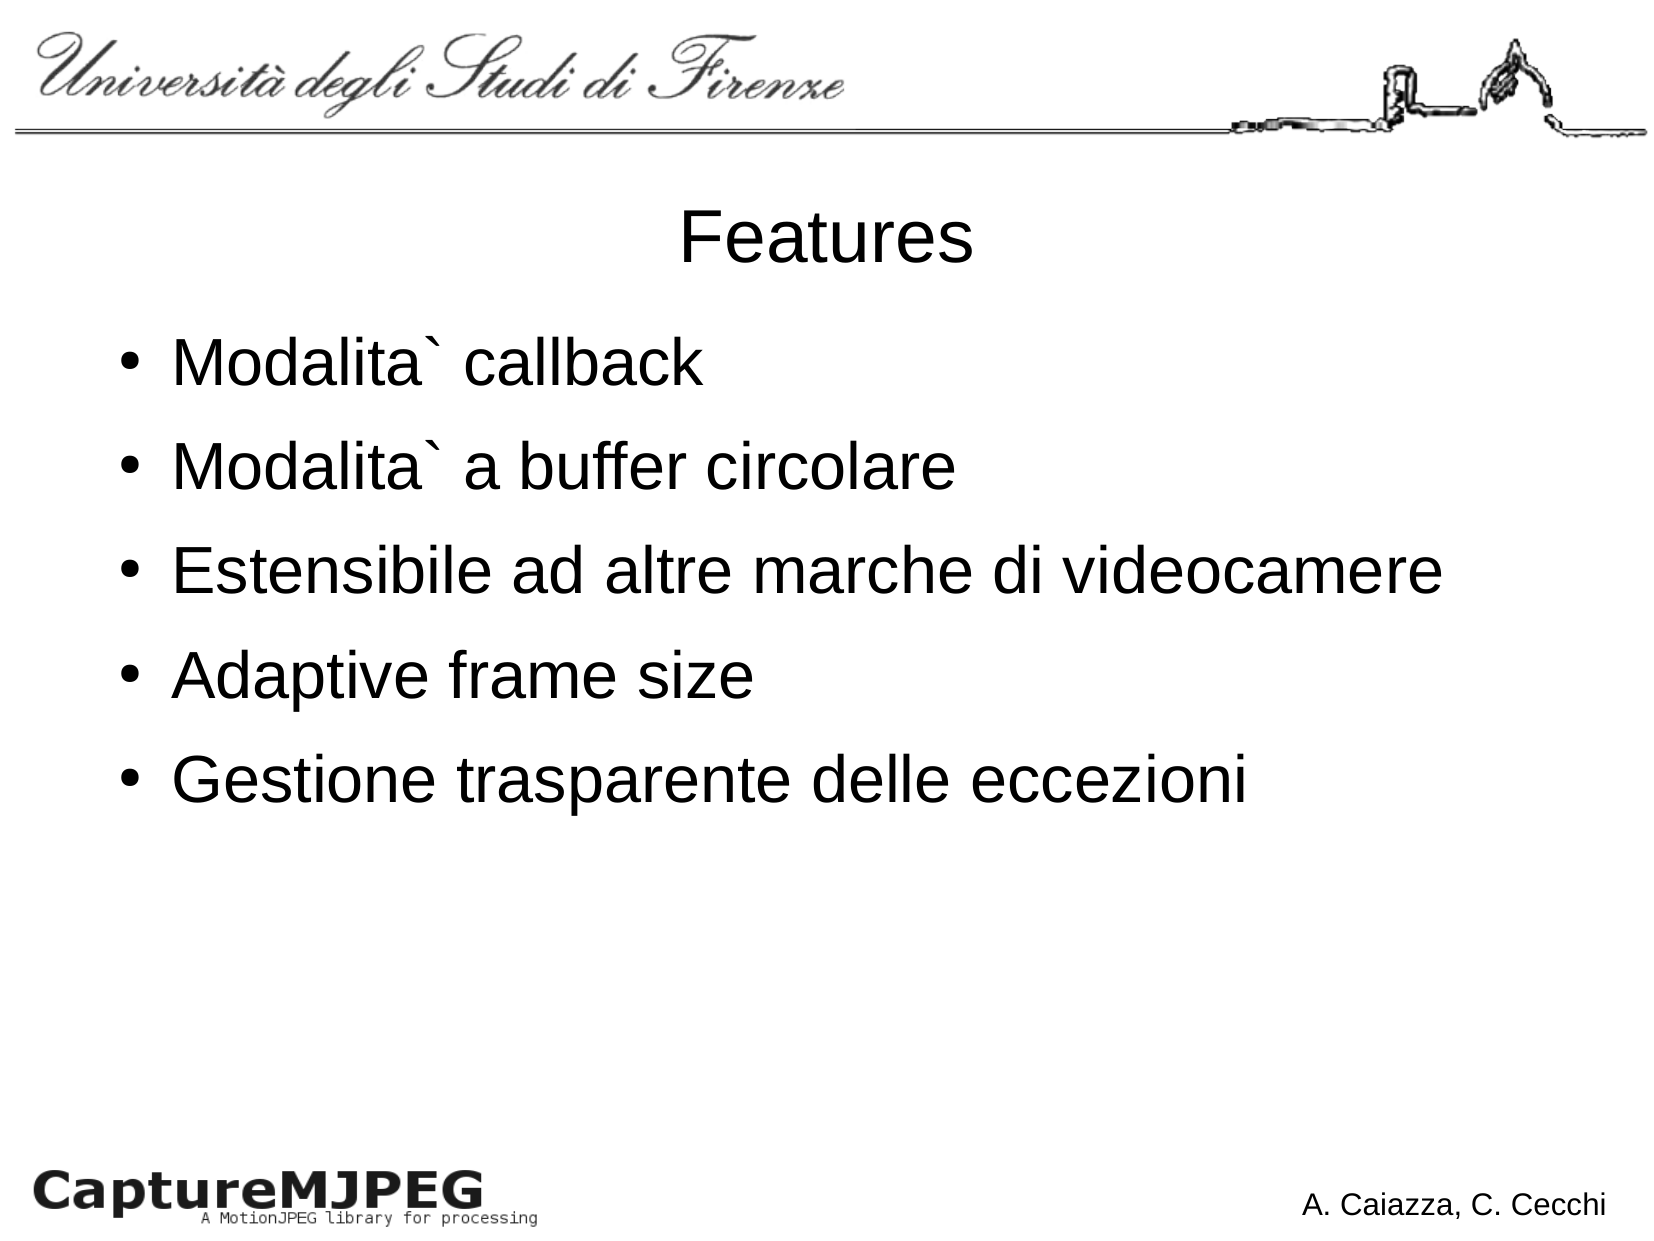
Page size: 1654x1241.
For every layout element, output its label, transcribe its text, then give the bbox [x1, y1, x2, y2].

picture [7, 4, 1654, 147]
picture [17, 1159, 550, 1229]
title Features [82, 147, 1571, 324]
list Modalita` callback Modalita` a buffer circolare Estensibile ad altre marche di videocamere Adaptive frame size Gestione trasparente delle eccezioni [82, 324, 1571, 1137]
